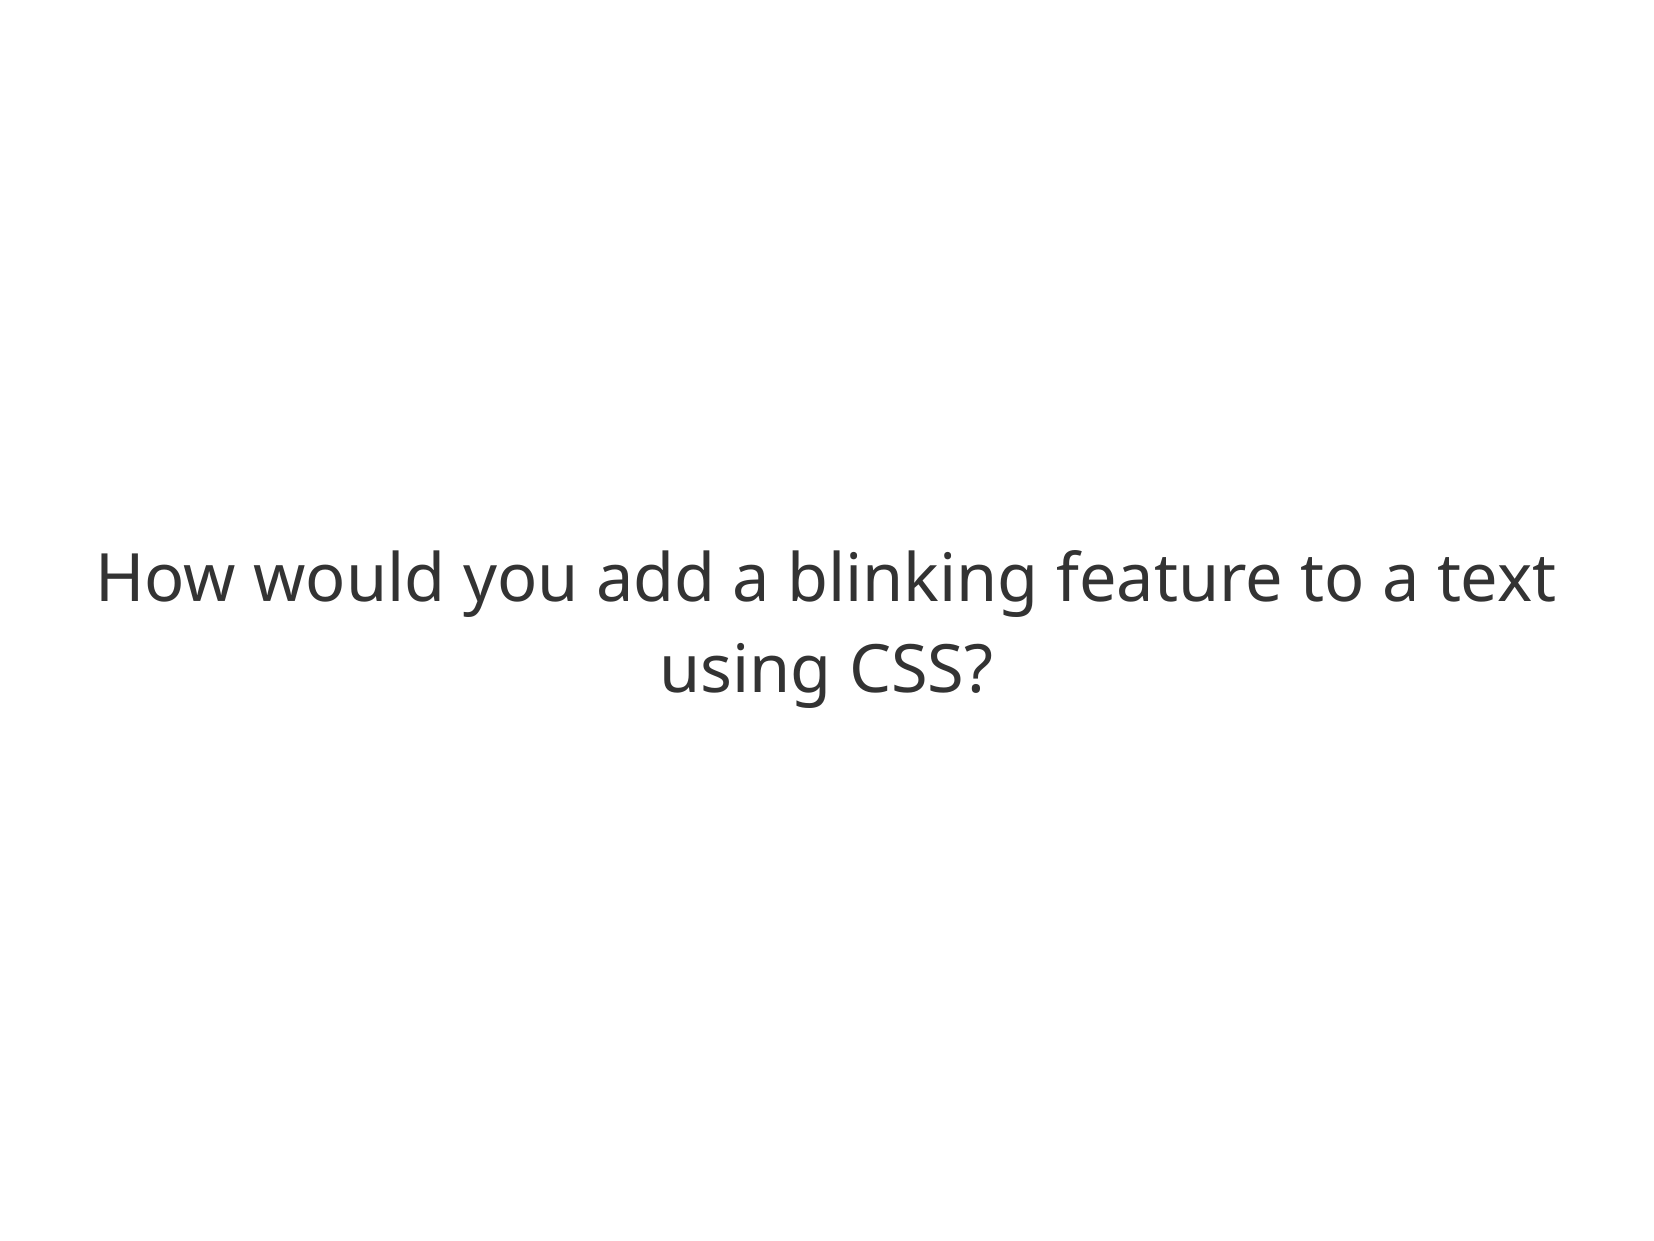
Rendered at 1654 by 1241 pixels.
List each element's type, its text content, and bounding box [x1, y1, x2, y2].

subtitle How would you add a blinking feature to a text using CSS? [82, 49, 1571, 1193]
